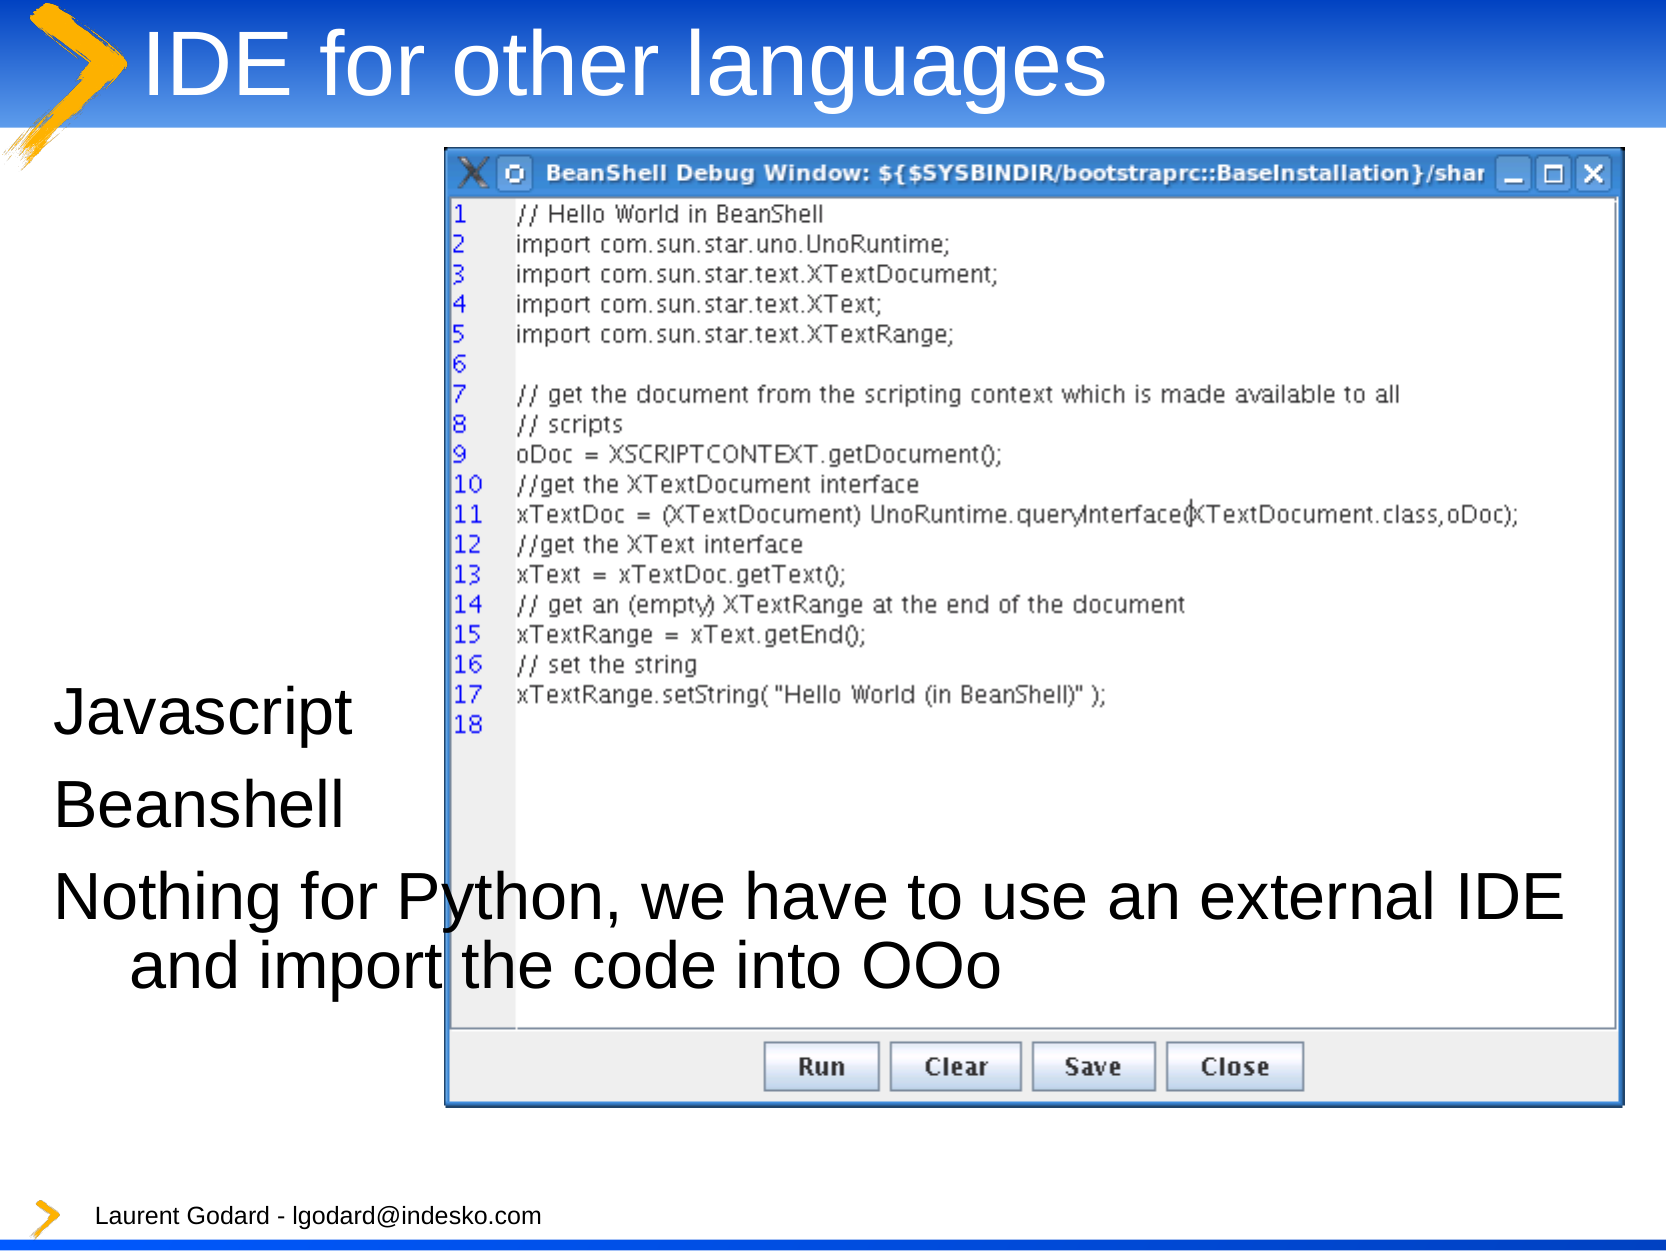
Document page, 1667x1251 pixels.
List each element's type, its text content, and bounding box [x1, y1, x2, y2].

list Javascript Beanshell Nothing for Python, we have to use an external IDE and import the code into OOo [0, 679, 1654, 1241]
picture [444, 147, 1625, 679]
title IDE for other languages [137, 0, 1585, 174]
picture [2, 2, 128, 172]
